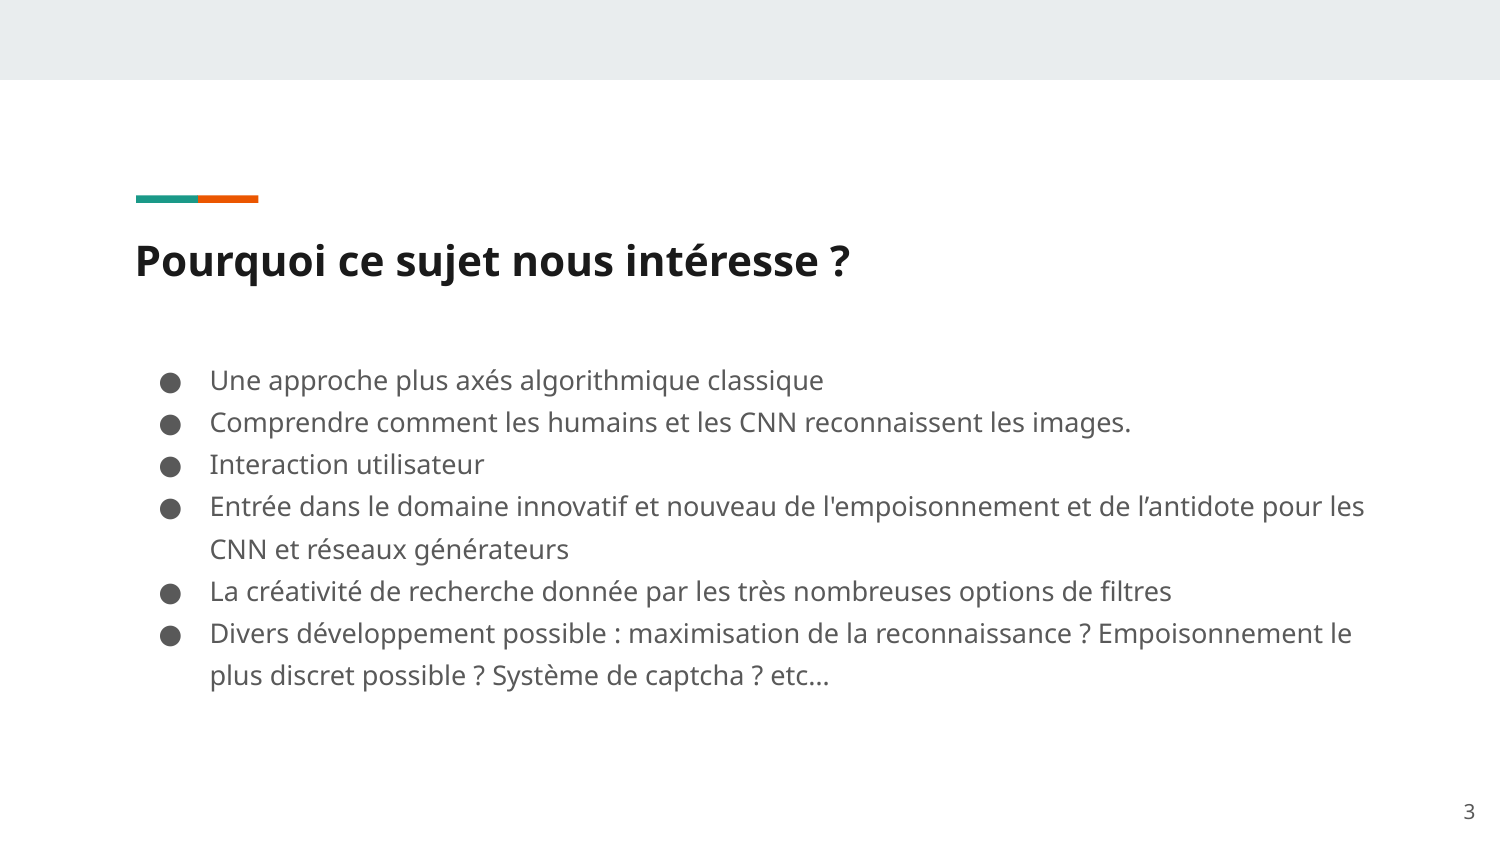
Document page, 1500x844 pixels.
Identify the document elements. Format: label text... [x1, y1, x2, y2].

list Une approche plus axés algorithmique classique Comprendre comment les humains et les CNN reconnaissent les images. Interaction utilisateur Entrée dans le domaine innovatif et nouveau de l'empoisonnement et de l’antidote pour les CNN et réseaux générateurs La créativité de recherche donnée par les très nombreuses options de filtres Divers développement possible : maximisation de la reconnaissance ? Empoisonnement le plus discret possible ? Système de captcha ? etc… [119, 341, 1381, 712]
slide_number <number> [1400, 779, 1491, 844]
title Pourquoi ce sujet nous intéresse ? [119, 216, 1381, 305]
